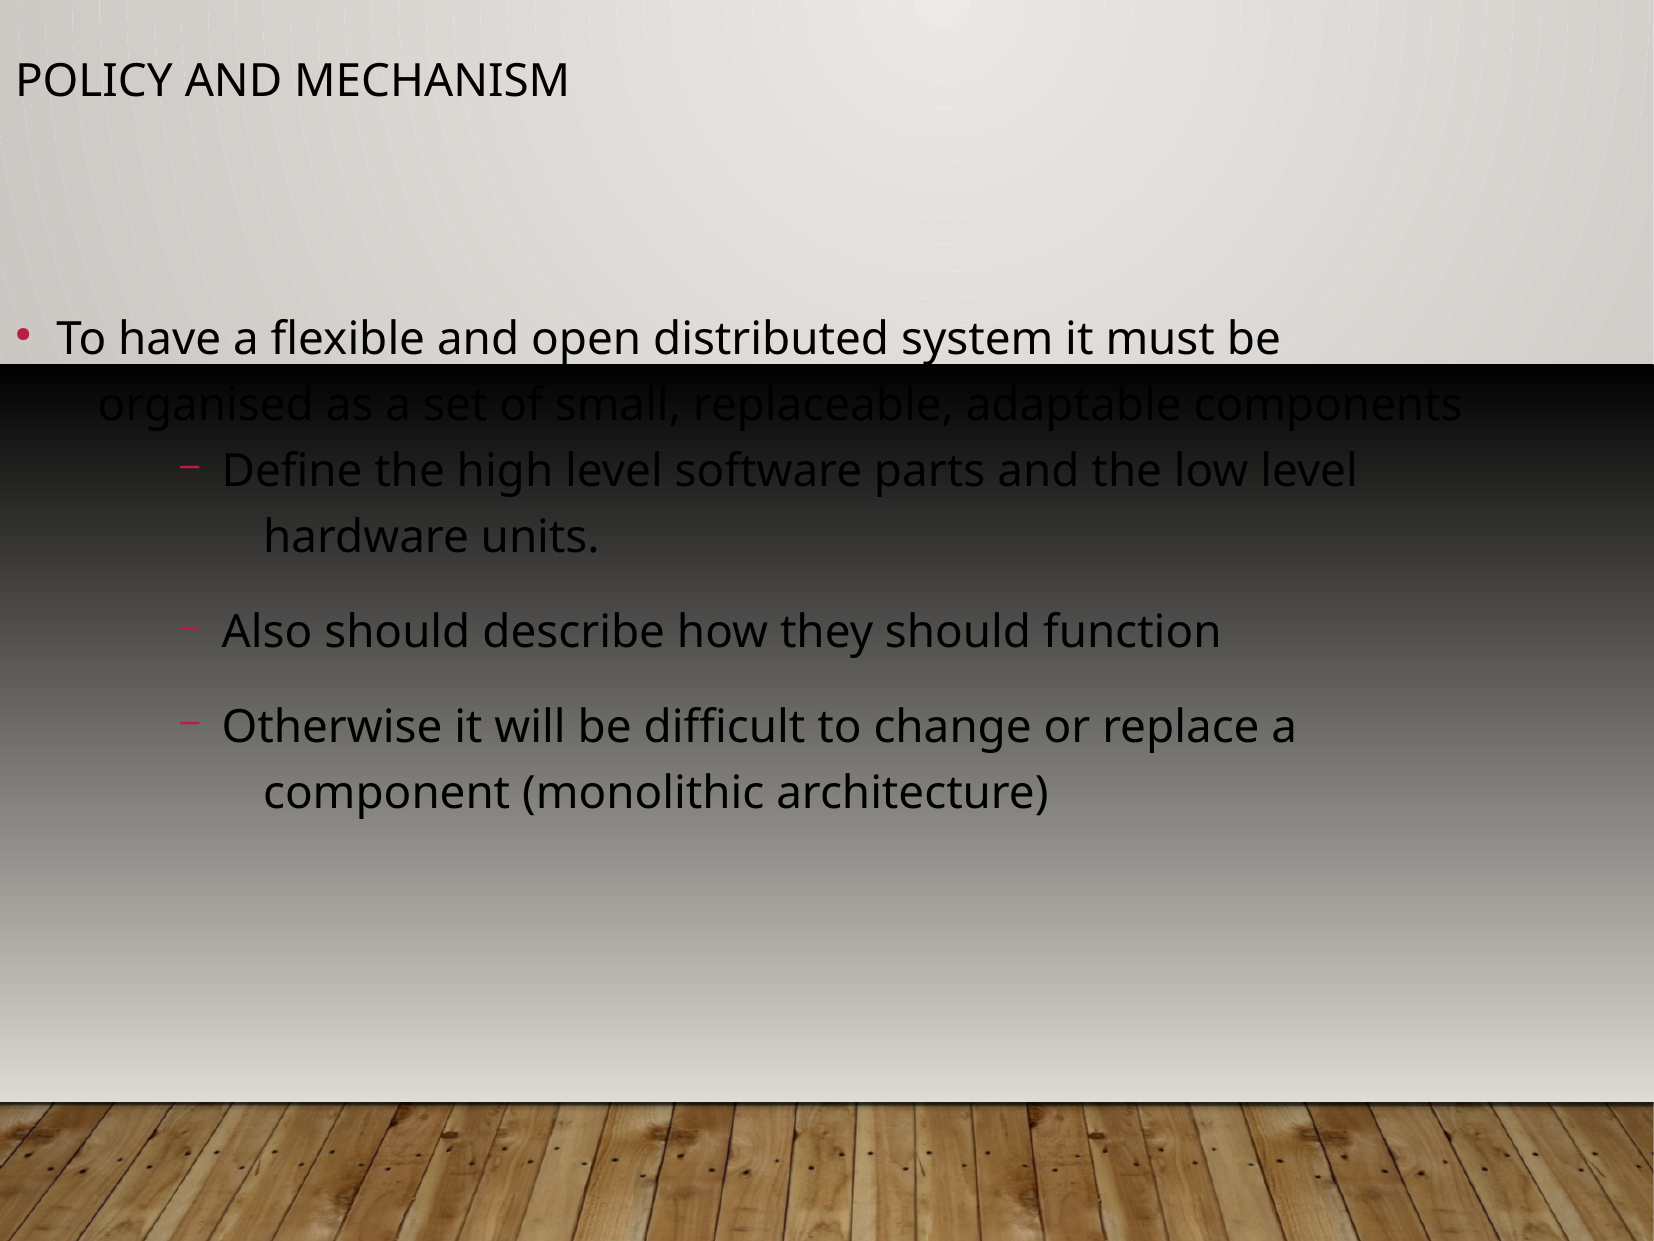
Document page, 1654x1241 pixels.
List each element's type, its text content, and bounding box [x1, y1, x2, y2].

title Policy and Mechanism [0, 49, 1489, 257]
list To have a flexible and open distributed system it must be organised as a set of small, replaceable, adaptable components Define the high level software parts and the low level hardware units. Also should describe how they should function Otherwise it will be difficult to change or replace a component (monolithic architecture) [0, 290, 1489, 1010]
